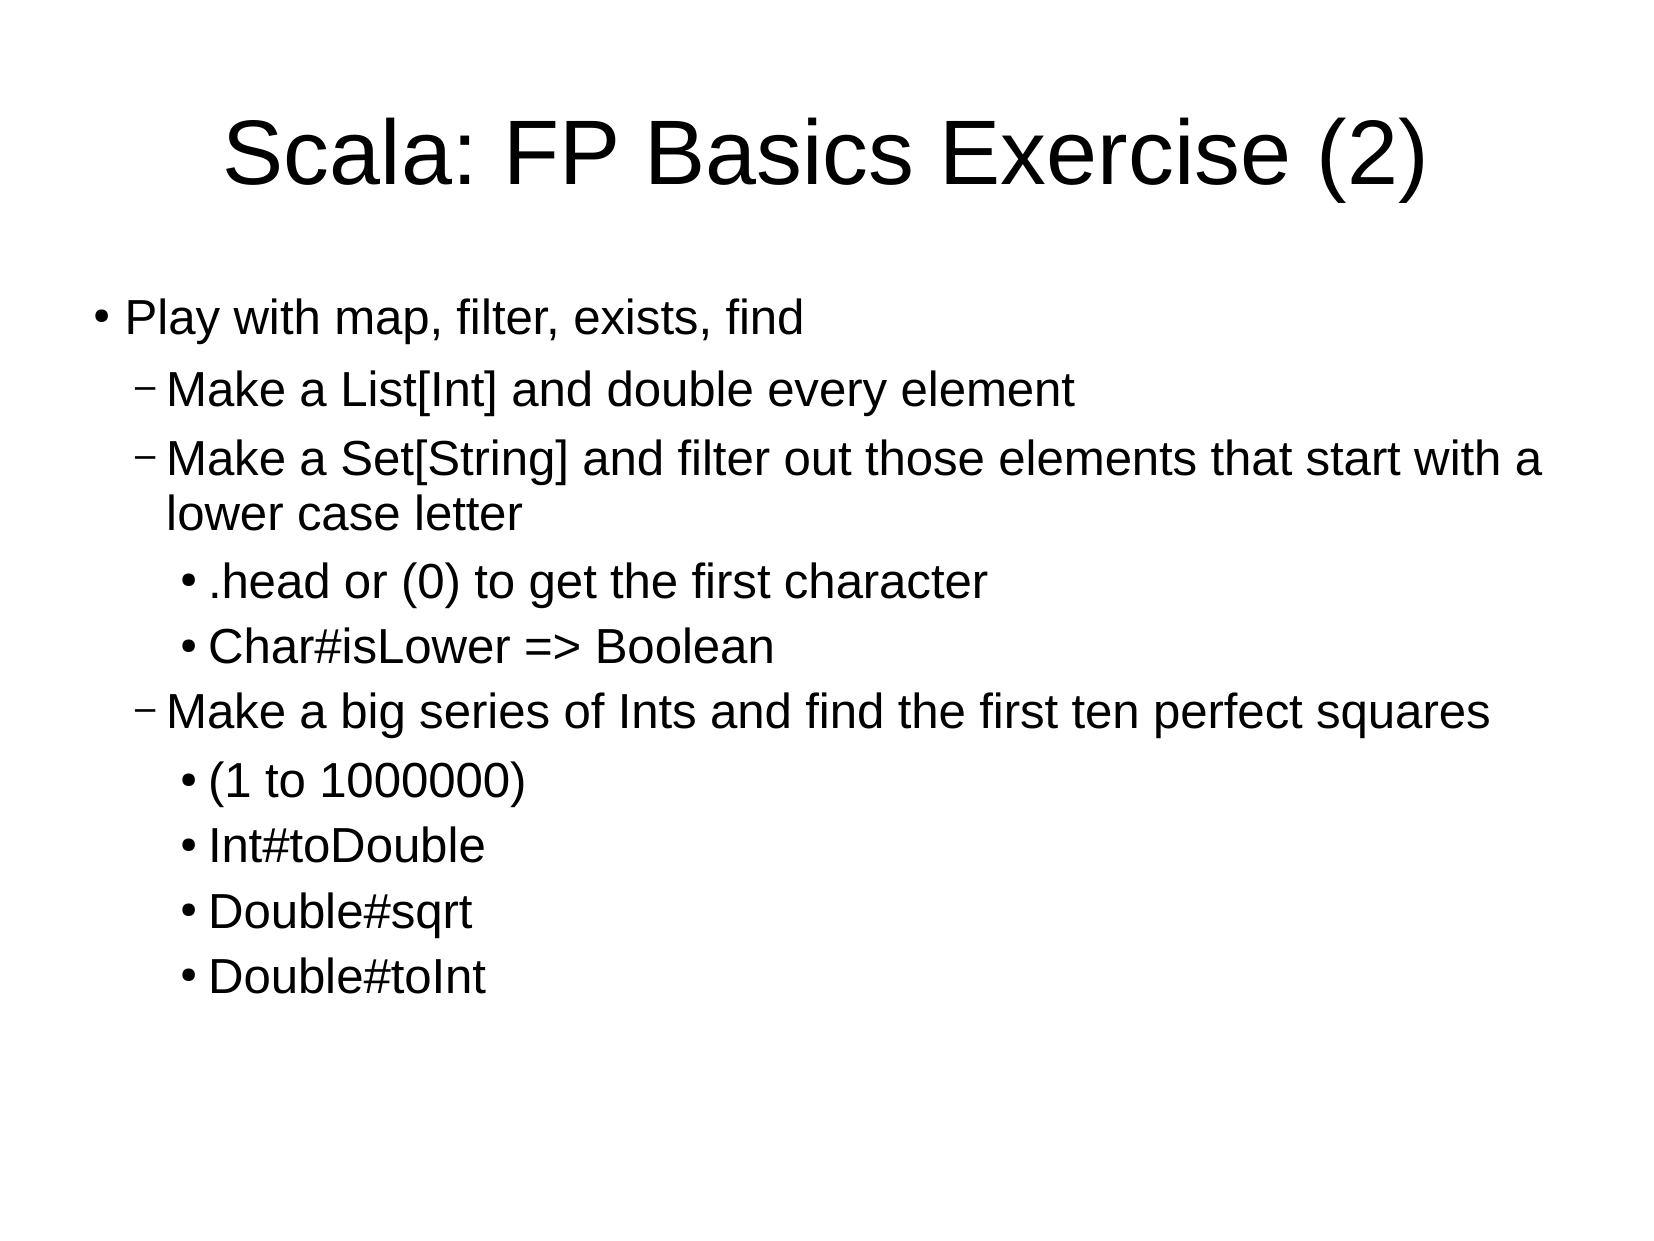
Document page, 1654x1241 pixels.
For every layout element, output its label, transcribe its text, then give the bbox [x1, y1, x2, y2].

list Play with map, filter, exists, find Make a List[Int] and double every element Make a Set[String] and filter out those elements that start with a lower case letter .head or (0) to get the first character Char#isLower => Boolean Make a big series of Ints and find the first ten perfect squares (1 to 1000000) Int#toDouble Double#sqrt Double#toInt [82, 290, 1571, 1010]
title Scala: FP Basics Exercise (2) [82, 49, 1571, 257]
